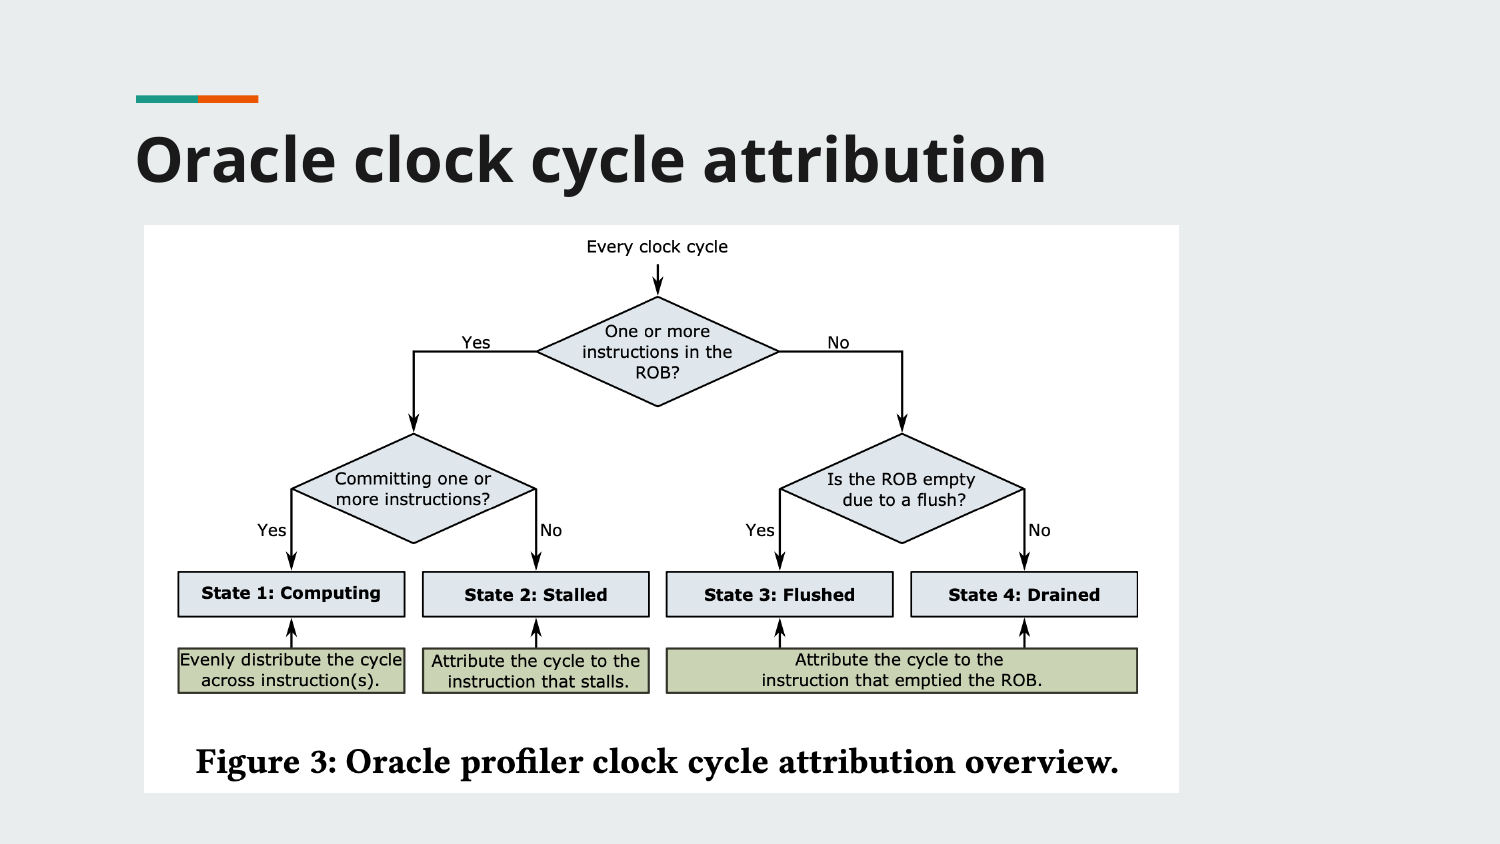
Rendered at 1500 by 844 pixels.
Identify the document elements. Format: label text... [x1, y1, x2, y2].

text_box Oracle clock cycle attribution [119, 104, 1381, 246]
picture [144, 225, 1179, 793]
